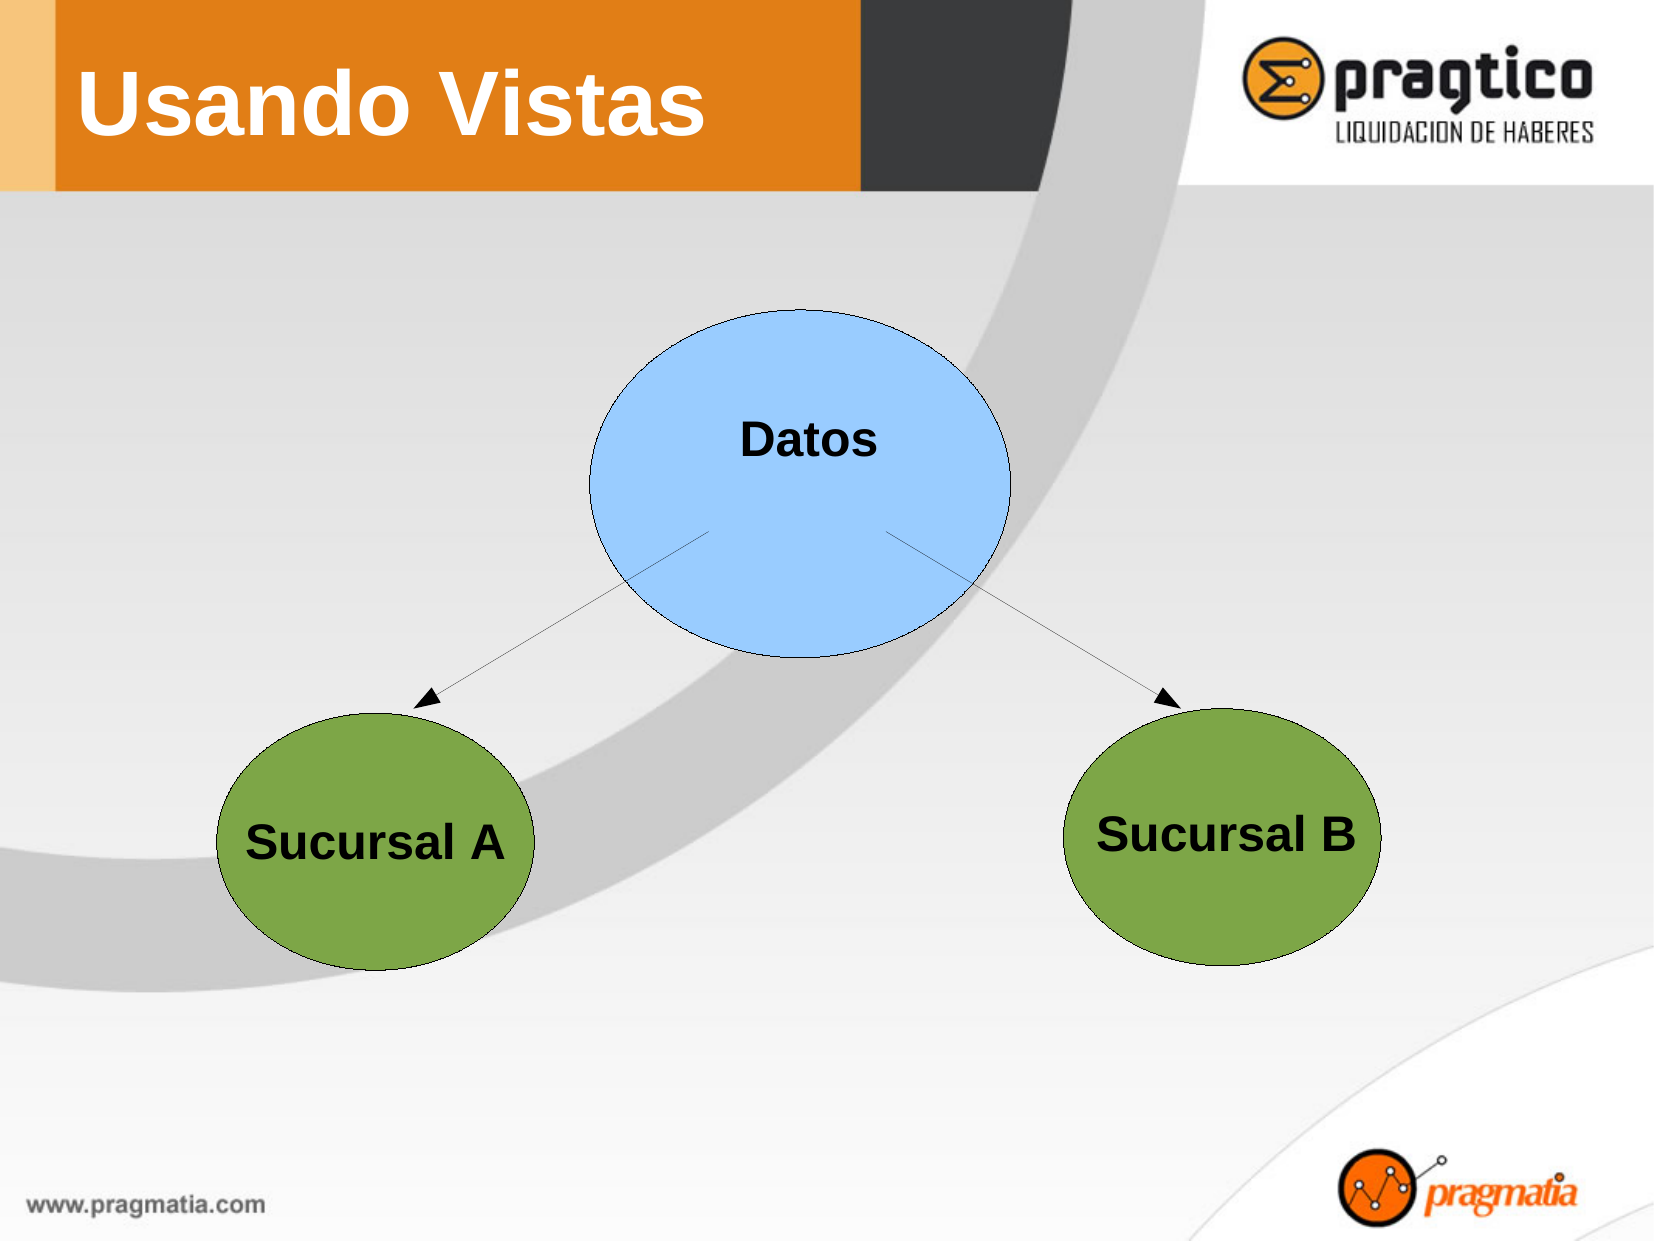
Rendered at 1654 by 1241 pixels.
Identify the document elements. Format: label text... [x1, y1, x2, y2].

title Usando Vistas [76, 7, 1565, 200]
text_box [1071, 708, 1374, 798]
text_box Sucursal B [1060, 798, 1393, 870]
picture [0, 0, 1654, 1241]
text_box Sucursal A [216, 713, 535, 971]
text_box Datos [642, 403, 976, 474]
text_box [589, 309, 1011, 658]
text_box [1068, 870, 1376, 966]
